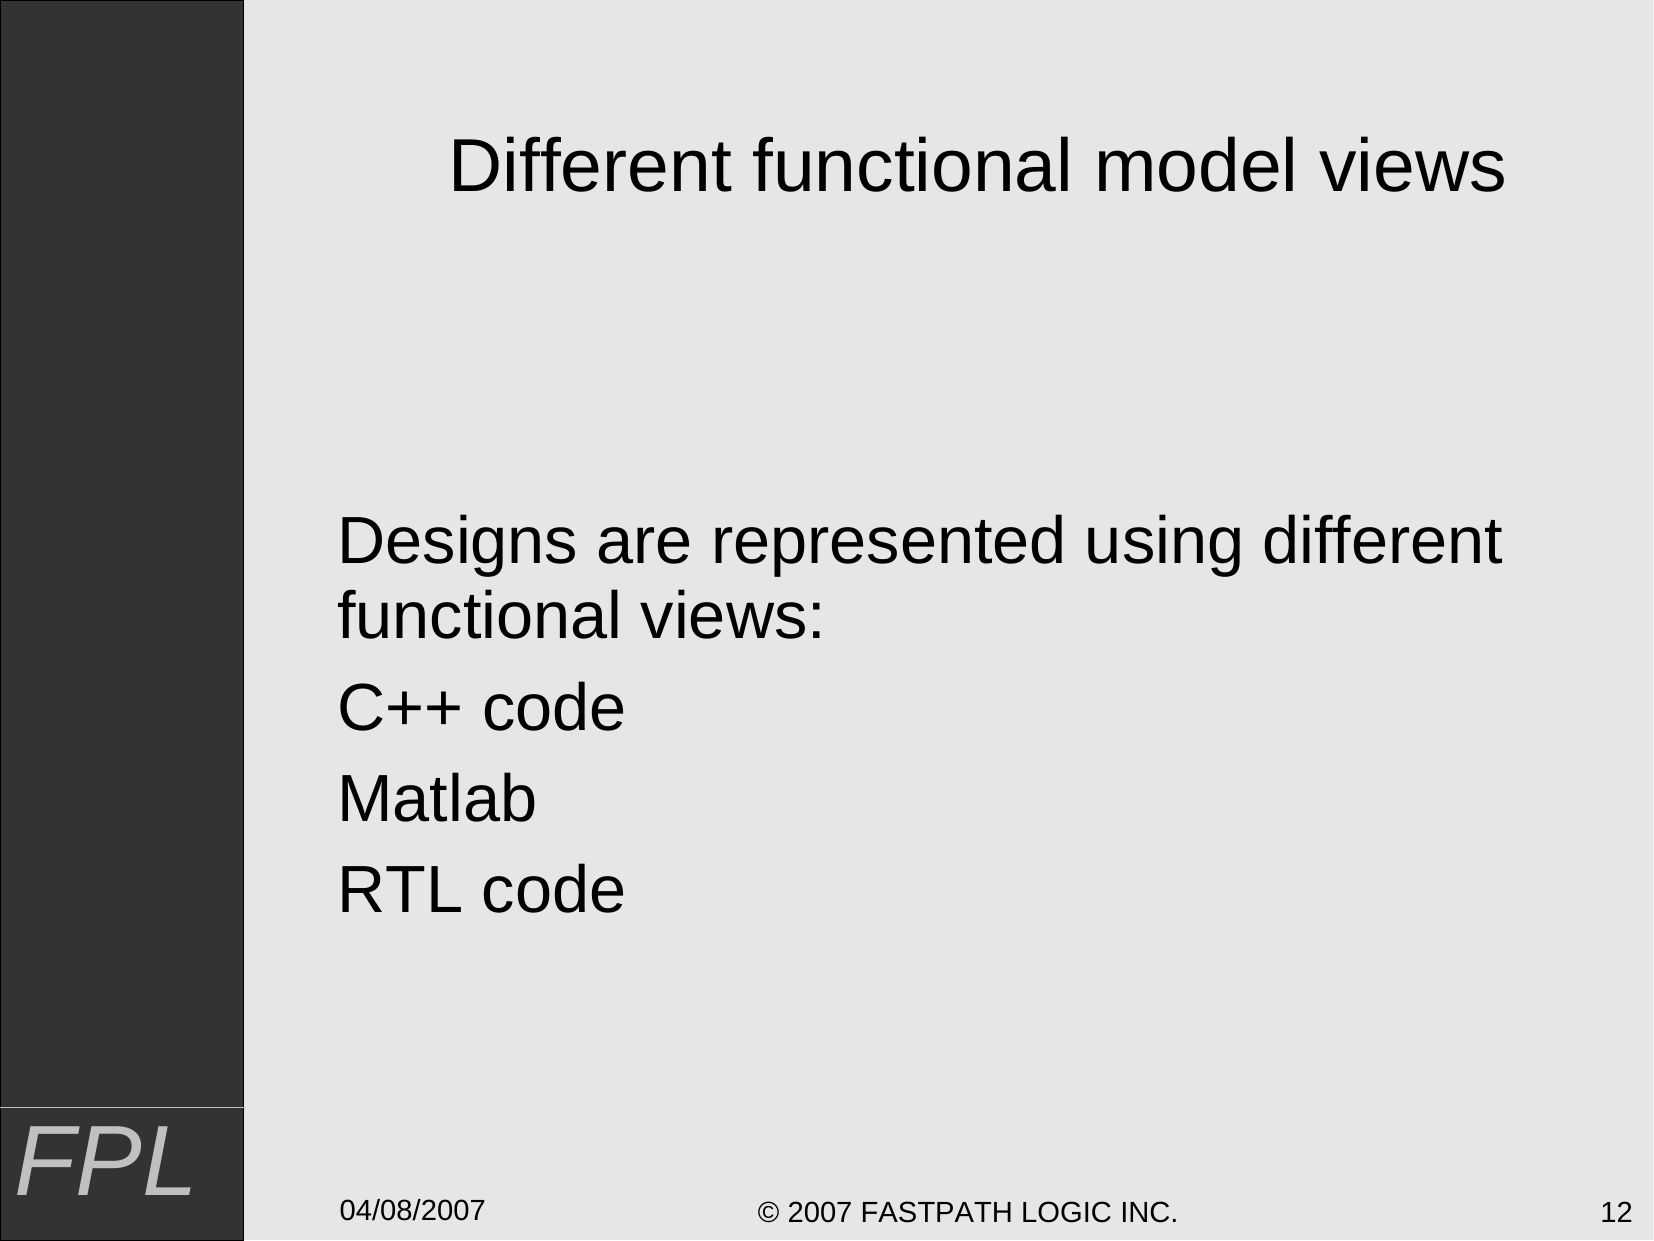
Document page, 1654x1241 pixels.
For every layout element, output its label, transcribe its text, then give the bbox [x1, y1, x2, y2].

title Different functional model views [427, 57, 1530, 262]
subtitle Designs are represented using different functional views: C++ code Matlab RTL code [337, 262, 1650, 1169]
